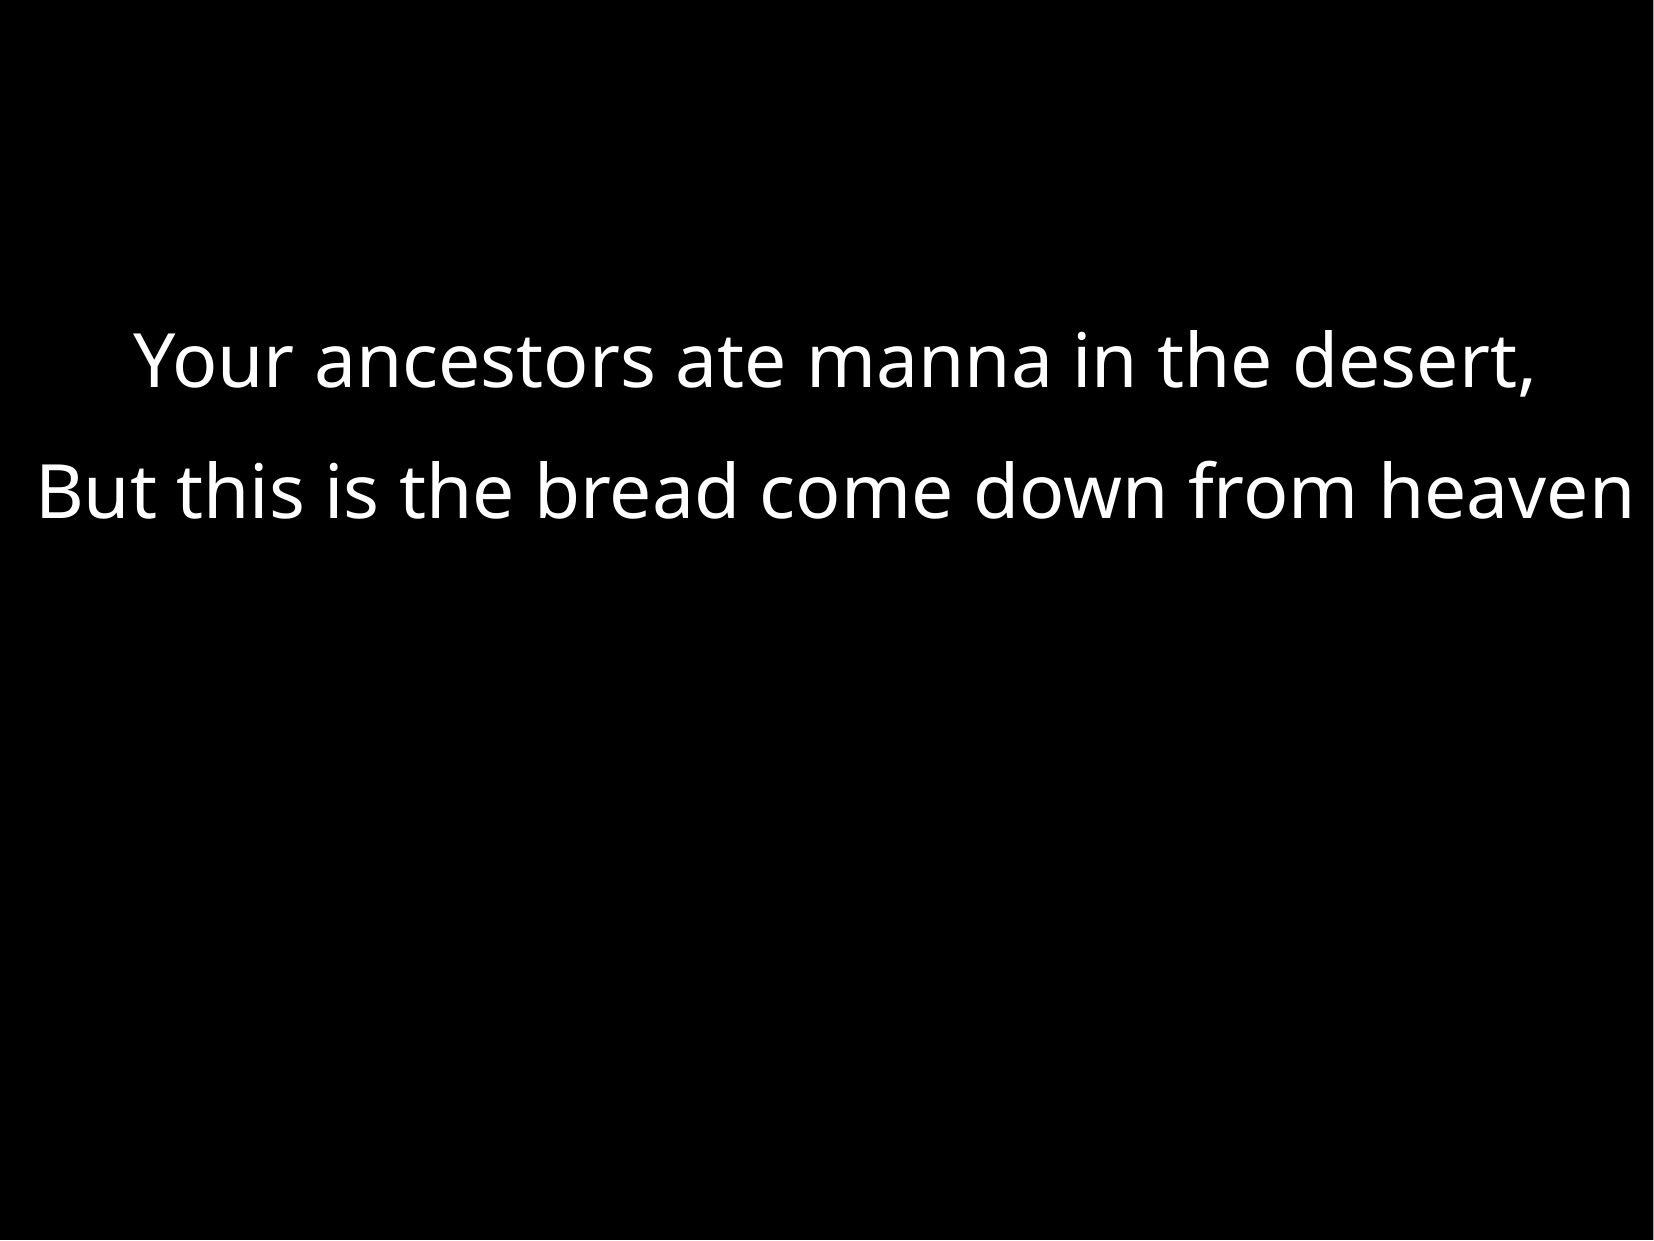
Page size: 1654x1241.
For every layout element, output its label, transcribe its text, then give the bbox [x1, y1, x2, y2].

list Your ancestors ate manna in the desert, But this is the bread come down from heaven [0, 307, 1654, 1027]
